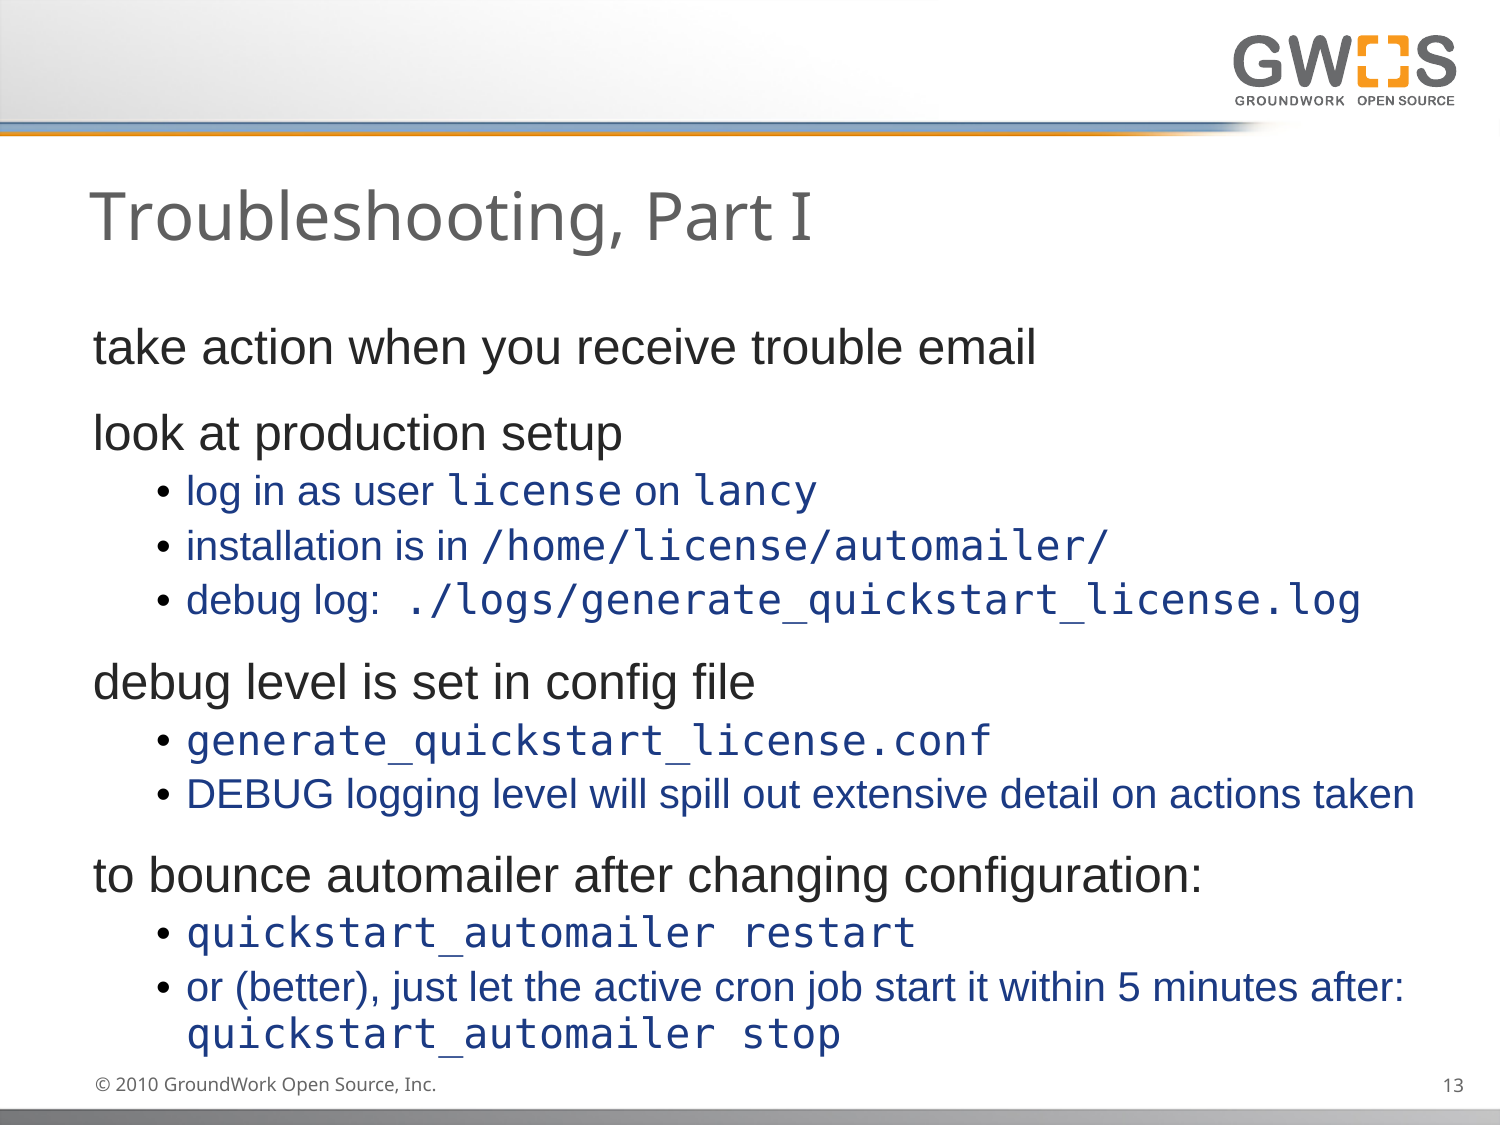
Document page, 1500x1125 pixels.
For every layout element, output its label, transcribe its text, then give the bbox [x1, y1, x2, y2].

list take action when you receive trouble email look at production setup log in as user license on lancy installation is in /home/license/automailer/ debug log: ./logs/generate_quickstart_license.log debug level is set in config file generate_quickstart_license.conf DEBUG logging level will spill out extensive detail on actions taken to bounce automailer after changing configuration: quickstart_automailer restart or (better), just let the active cron job start it within 5 minutes after: quickstart_automailer stop [58, 311, 1459, 1067]
picture [0, 0, 1500, 1125]
title Troubleshooting, Part I [75, 161, 1459, 259]
